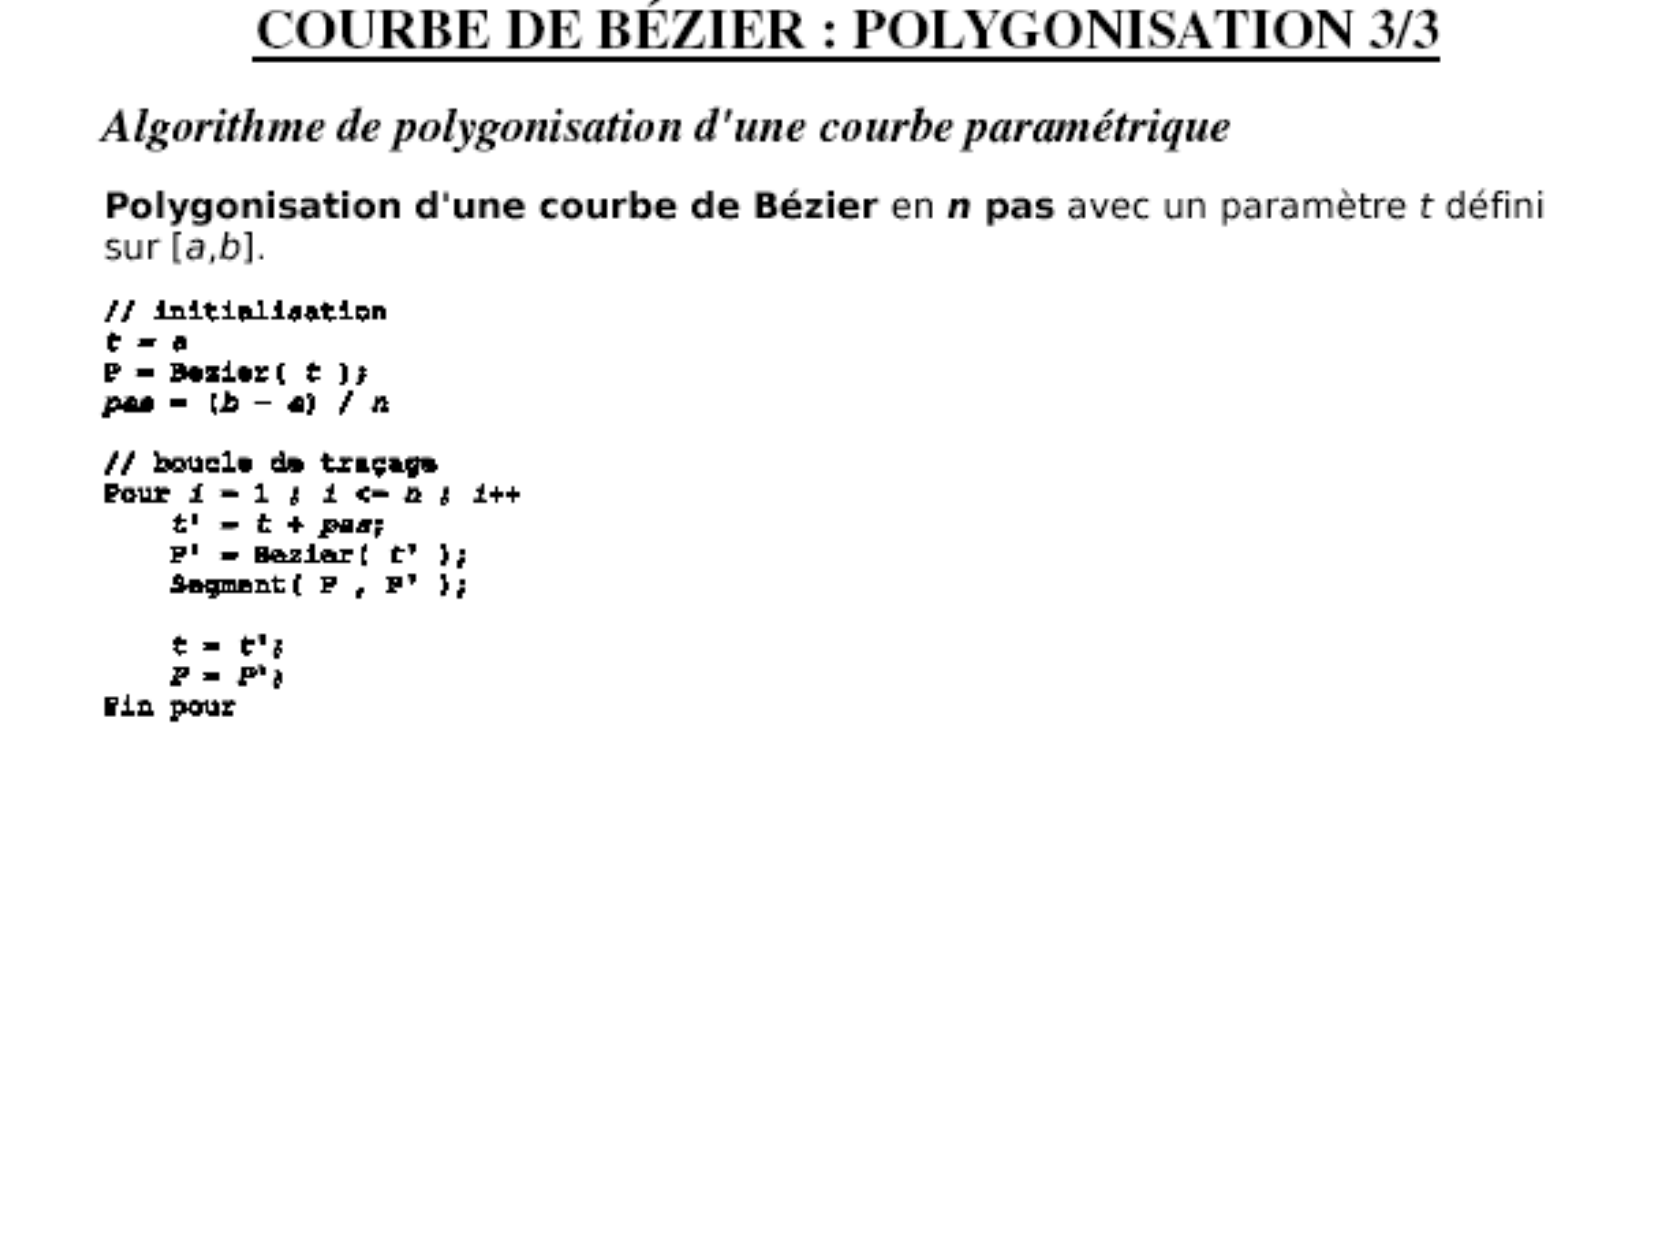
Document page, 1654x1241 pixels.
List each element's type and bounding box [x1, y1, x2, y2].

picture [0, 0, 1654, 925]
